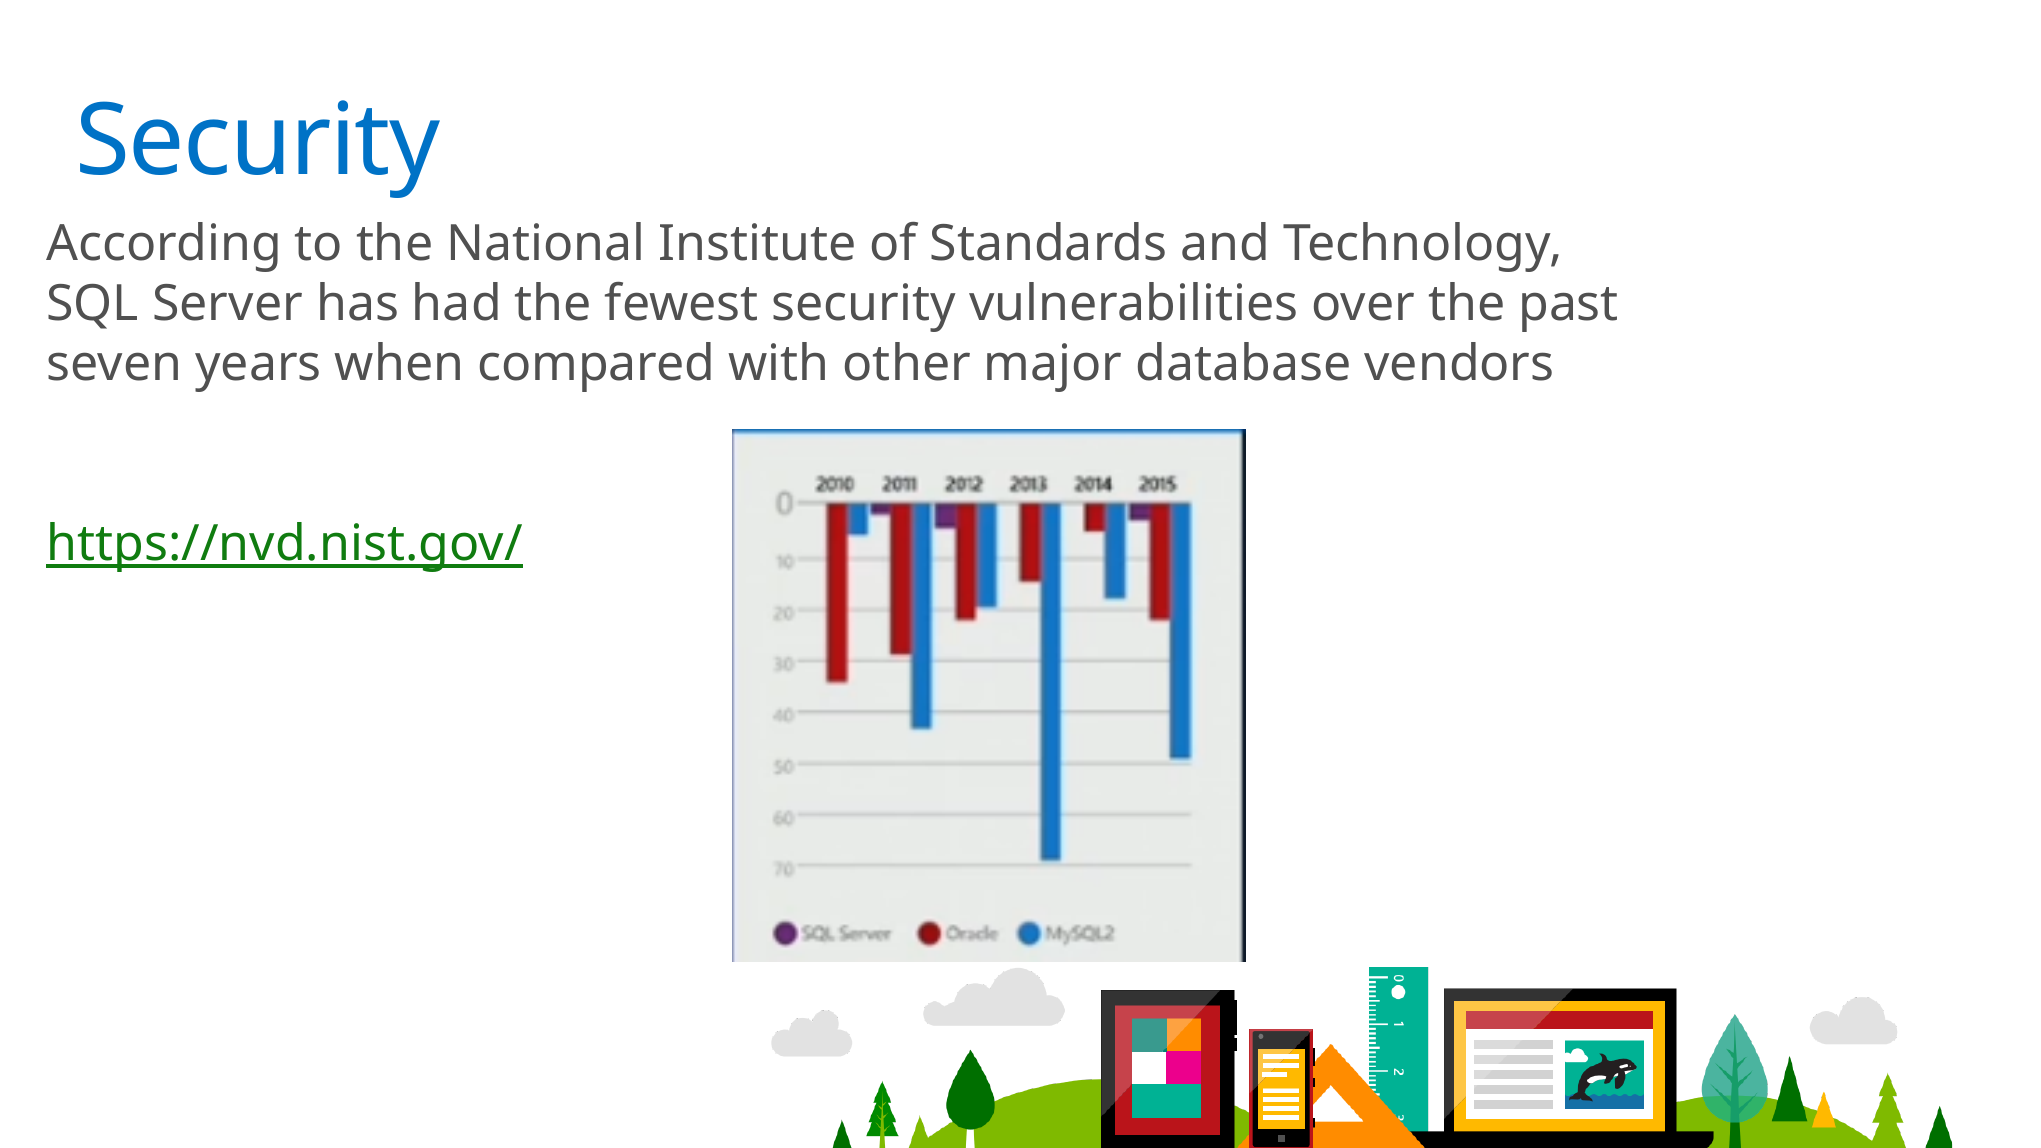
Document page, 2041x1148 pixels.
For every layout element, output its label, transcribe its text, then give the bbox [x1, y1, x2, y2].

text_box According to the National Institute of Standards and Technology, SQL Server has had the fewest security vulnerabilities over the past seven years when compared with other major database vendors https://nvd.nist.gov/ [16, 186, 1663, 783]
title Security [60, 60, 1980, 210]
picture [732, 429, 1246, 962]
